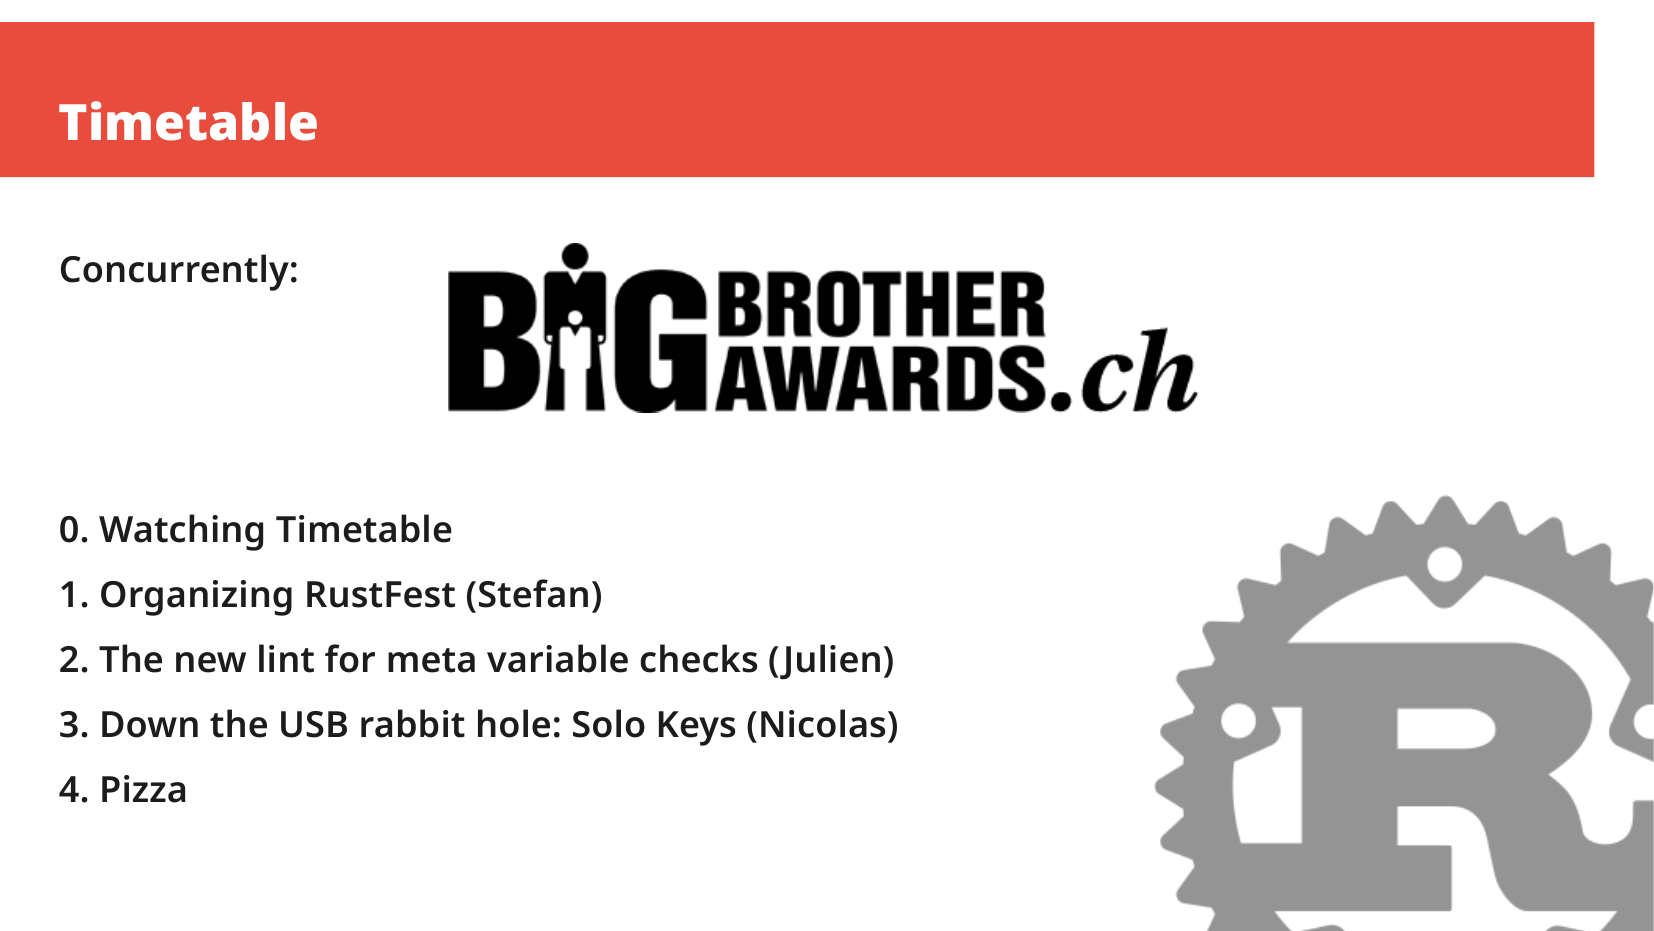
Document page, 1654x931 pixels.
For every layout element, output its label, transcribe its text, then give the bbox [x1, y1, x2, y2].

picture [1051, 392, 1654, 931]
list Concurrently: 0. Watching Timetable 1. Organizing RustFest (Stefan) 2. The new lint for meta variable checks (Julien) 3. Down the USB rabbit hole: Solo Keys (Nicolas) 4. Pizza [59, 243, 1565, 820]
title Timetable [59, 44, 1595, 156]
picture [448, 243, 1199, 413]
